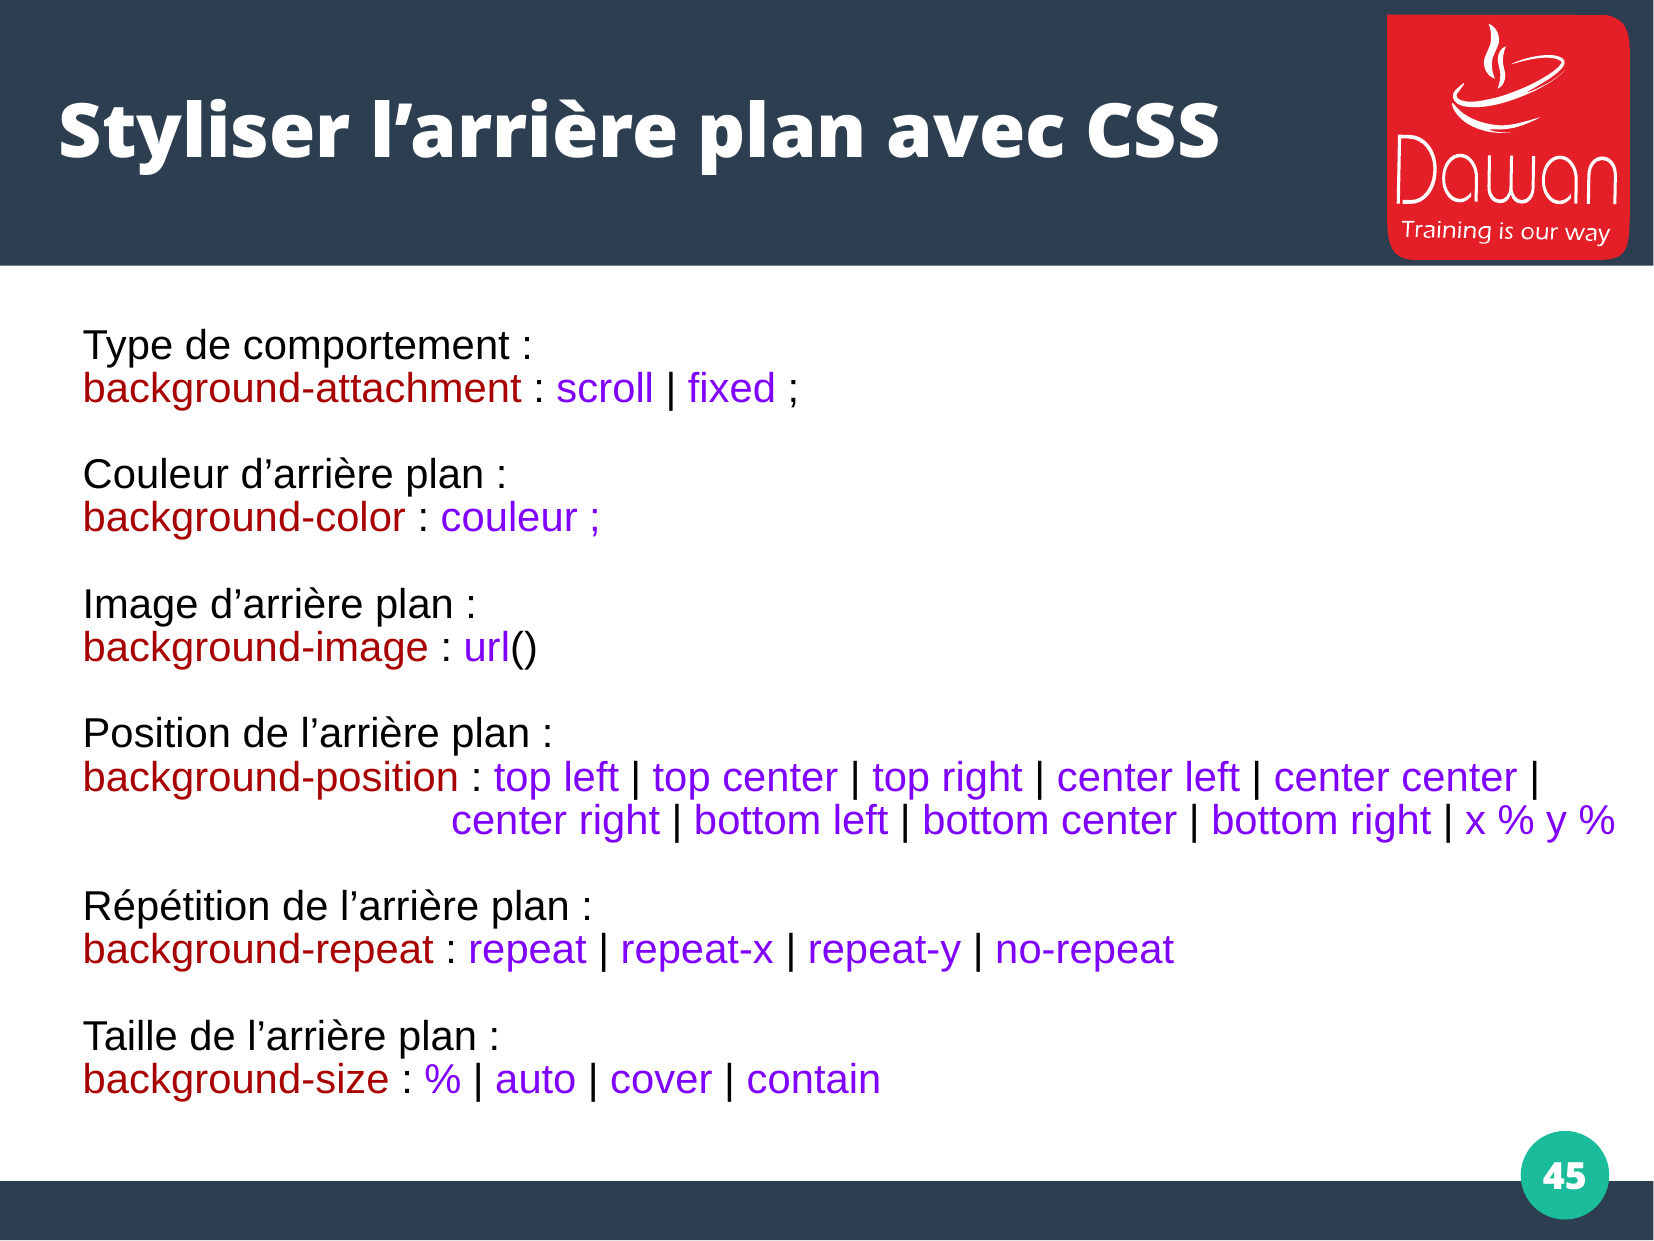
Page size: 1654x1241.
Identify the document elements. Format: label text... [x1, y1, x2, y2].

list Type de comportement : background-attachment : scroll | fixed ; Couleur d’arrière plan : background-color : couleur ; Image d’arrière plan : background-image : url() Position de l’arrière plan : background-position : top left | top center | top right | center left | center center | center right | bottom left | bottom center | bottom right | x % y % Répétition de l’arrière plan : background-repeat : repeat | repeat-x | repeat-y | no-repeat Taille de l’arrière plan : background-size : % | auto | cover | contain [11, 324, 1642, 1152]
title Styliser l’arrière plan avec CSS [59, 49, 1387, 207]
picture [1387, 14, 1630, 260]
